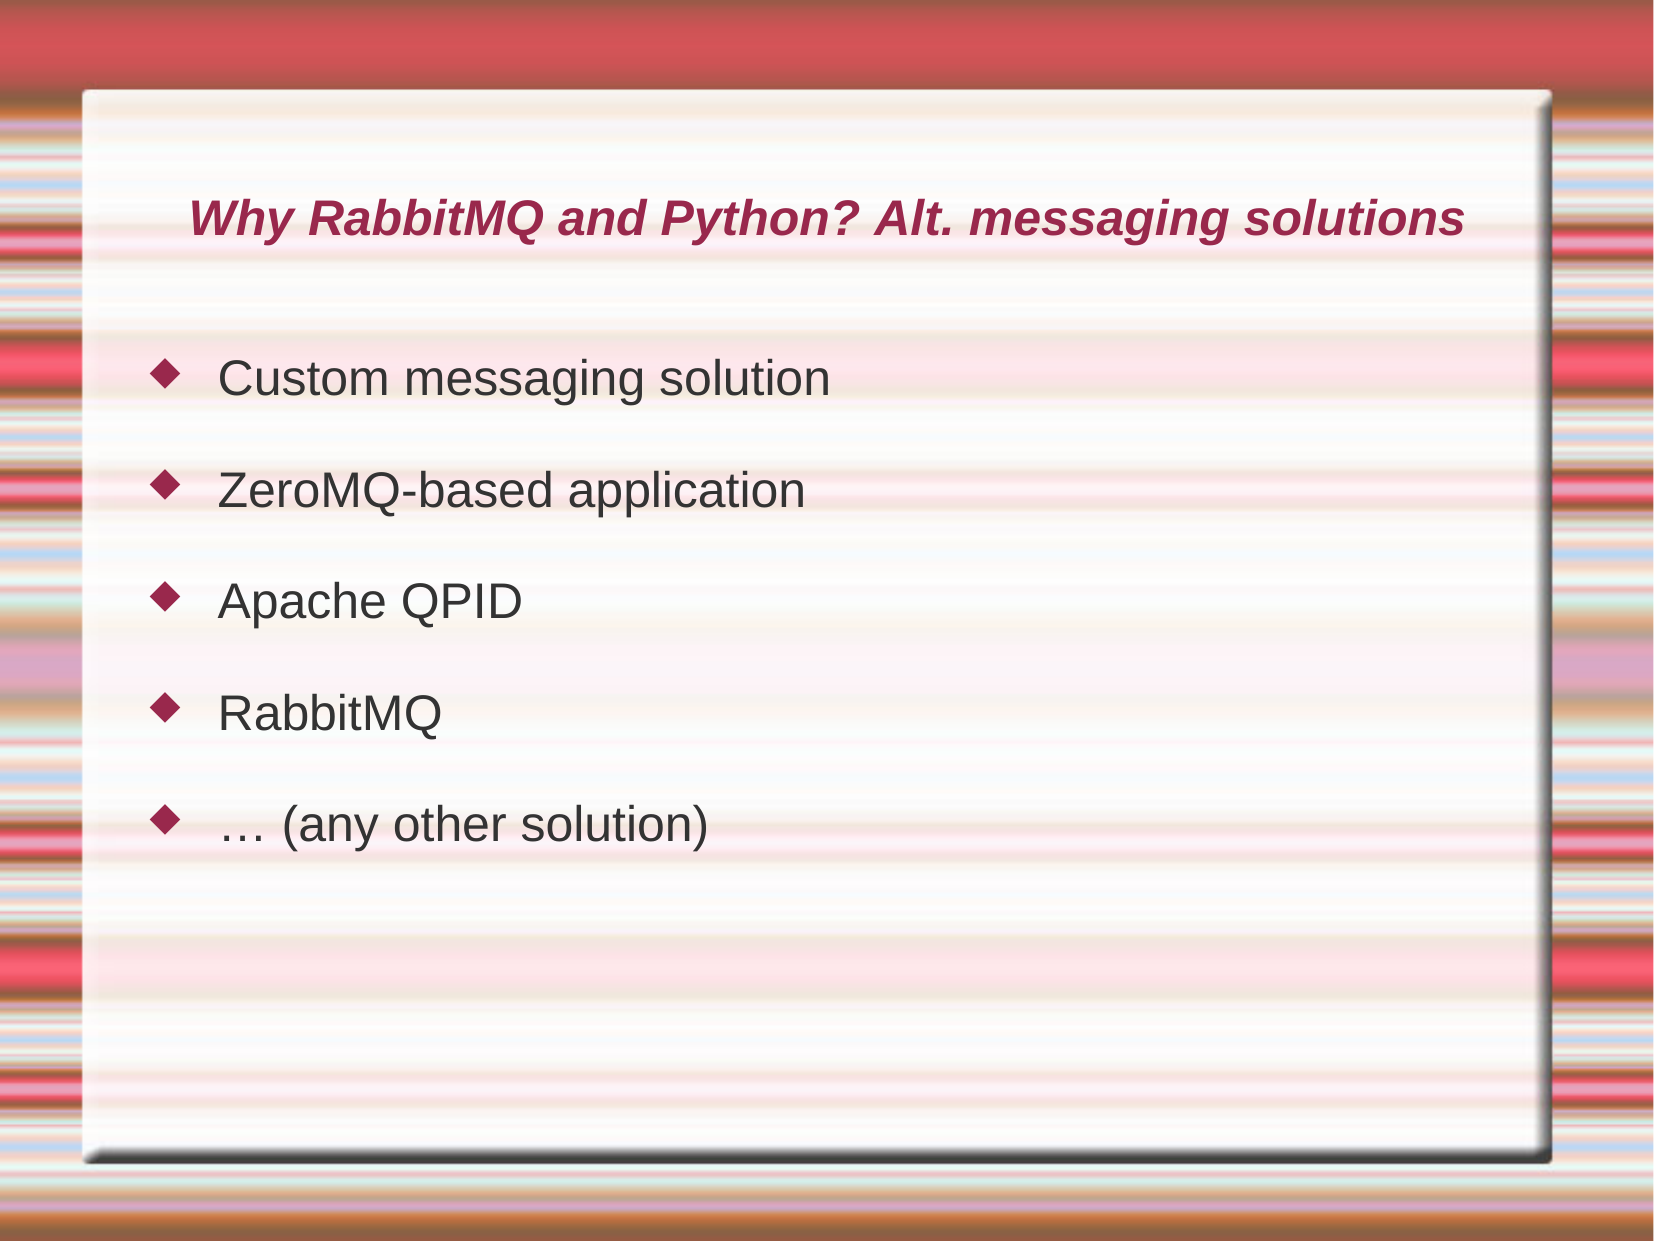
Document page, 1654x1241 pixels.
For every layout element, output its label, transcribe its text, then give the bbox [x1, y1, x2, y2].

title Why RabbitMQ and Python? Alt. messaging solutions [121, 114, 1534, 322]
list Custom messaging solution ZeroMQ-based application Apache QPID RabbitMQ … (any other solution) [134, 350, 1516, 1170]
picture [0, 0, 1654, 1241]
